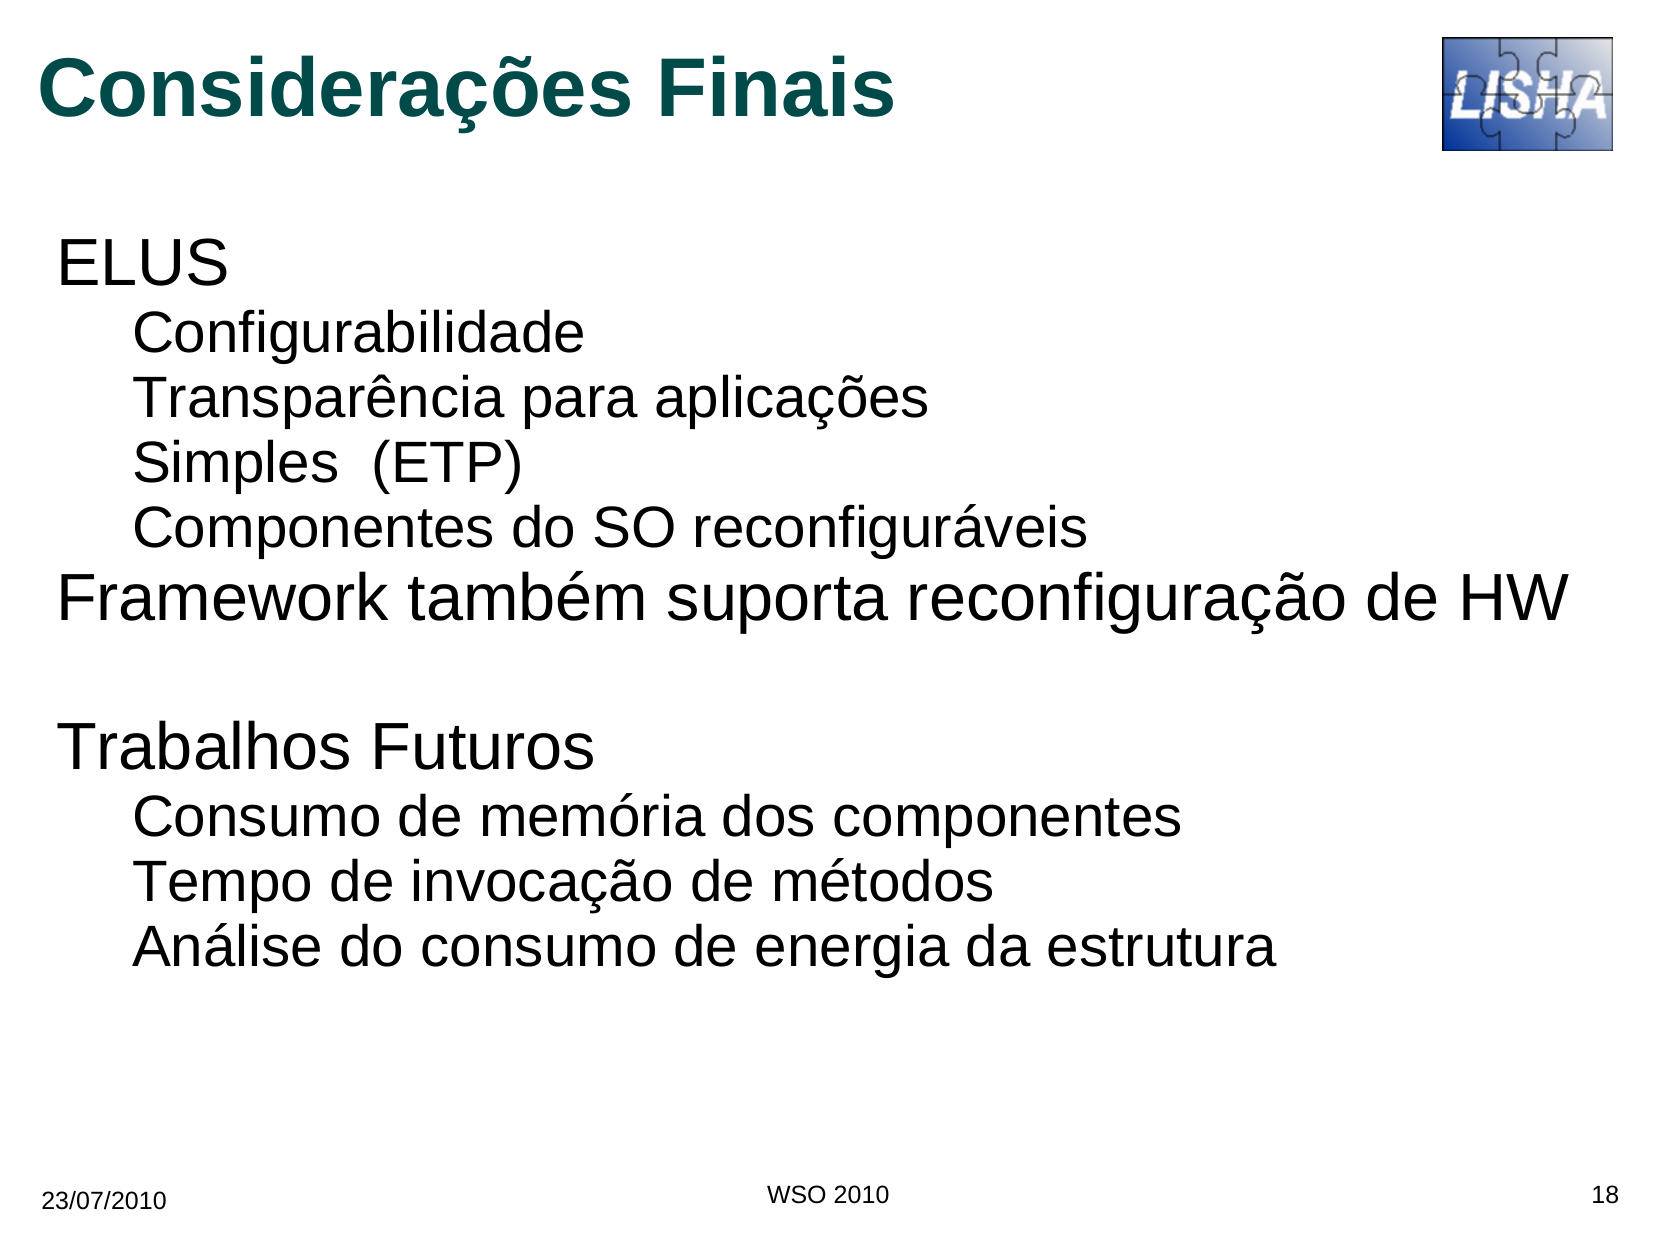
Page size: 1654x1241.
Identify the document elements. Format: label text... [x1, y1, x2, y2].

picture [1442, 37, 1613, 151]
title Considerações Finais [37, 37, 1426, 151]
list ELUS Configurabilidade Transparência para aplicações Simples (ETP) Componentes do SO reconfiguráveis Framework também suporta reconfiguração de HW Trabalhos Futuros Consumo de memória dos componentes Tempo de invocação de métodos Análise do consumo de energia da estrutura [37, 225, 1613, 1163]
